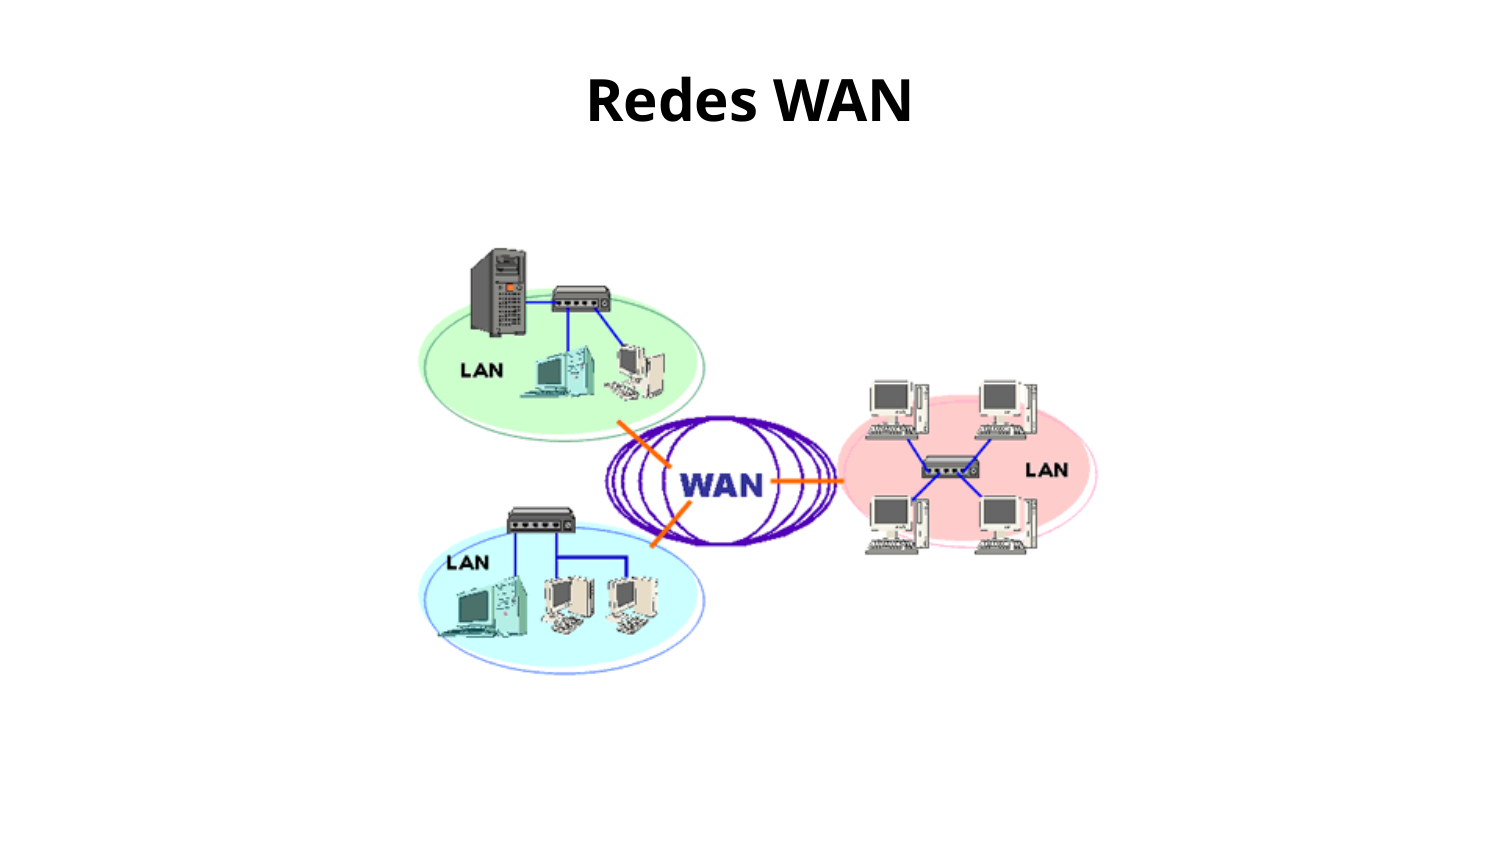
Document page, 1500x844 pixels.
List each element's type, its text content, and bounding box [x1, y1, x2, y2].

title Redes WAN [75, 48, 1426, 142]
picture [407, 239, 1111, 686]
